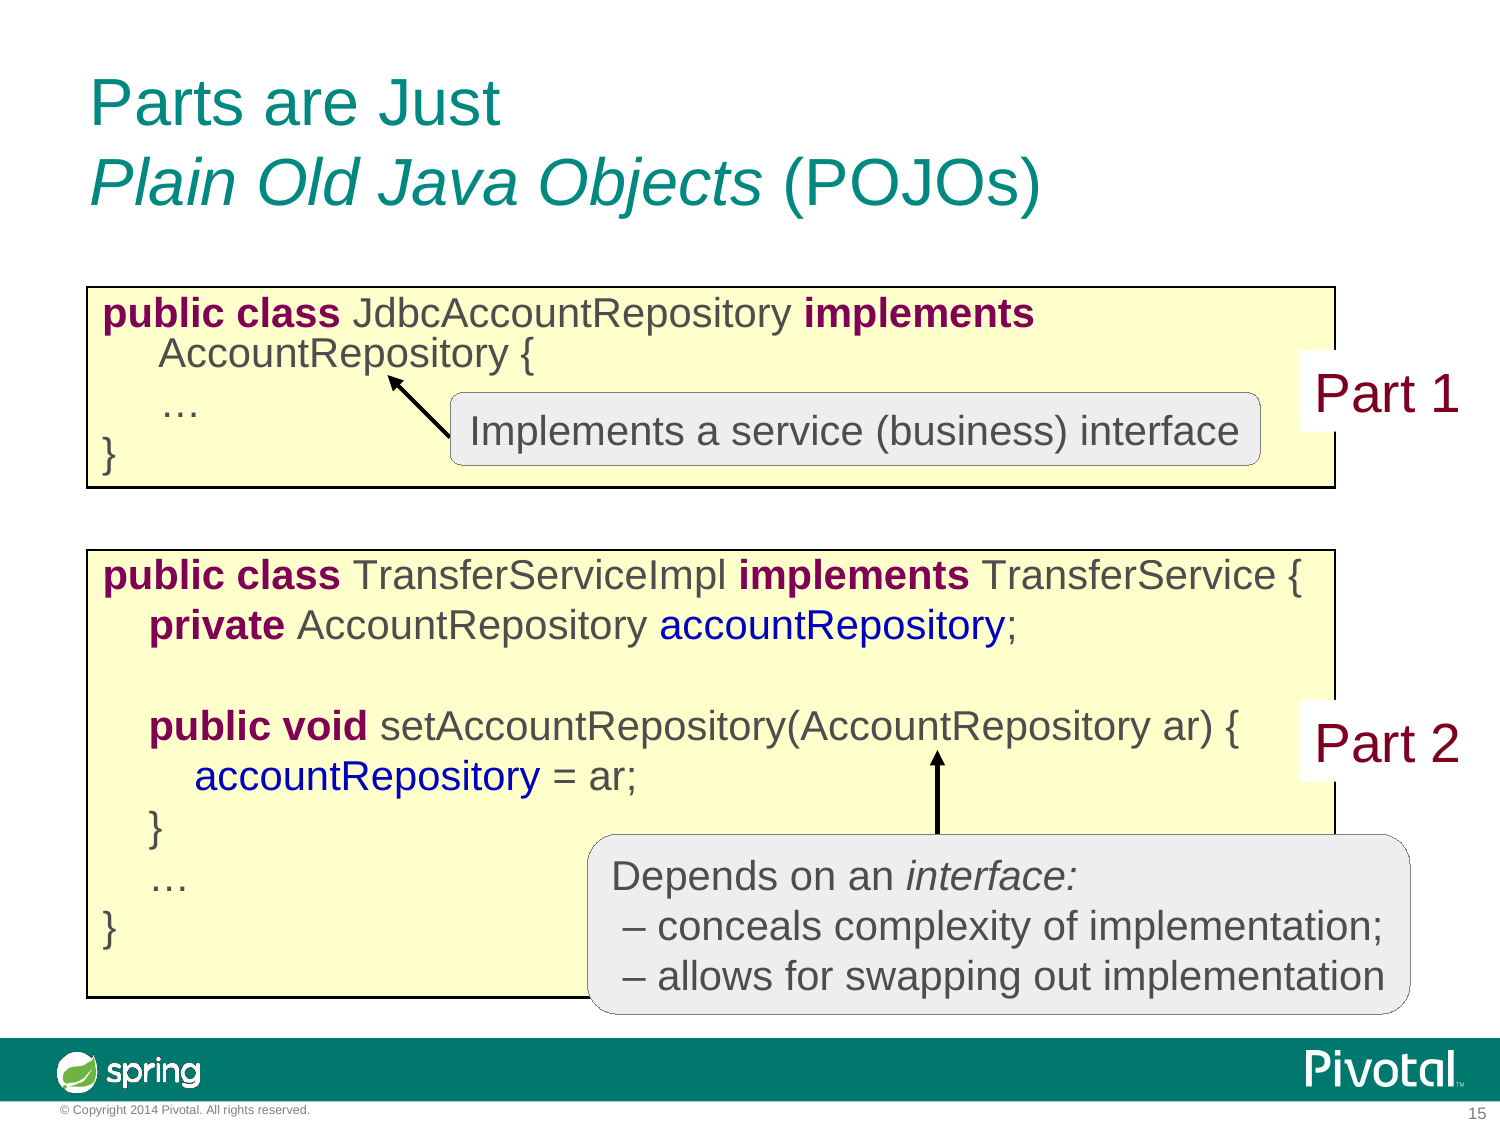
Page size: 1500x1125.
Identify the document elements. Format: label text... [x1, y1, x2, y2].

text_box Implements a service (business) interface [450, 392, 1261, 466]
list public class TransferServiceImpl implements TransferService { private AccountRepository accountRepository; public void setAccountRepository(AccountRepository ar) { accountRepository = ar; } … } [87, 549, 1336, 998]
text_box Part 1 [1299, 349, 1477, 432]
picture [1306, 1050, 1464, 1087]
text_box public class JdbcAccountRepository implements AccountRepository { … } [87, 287, 1335, 488]
picture [32, 1041, 210, 1103]
text_box Depends on an interface: – conceals complexity of implementation; – allows for swapping out implementation [587, 834, 1411, 1015]
title Parts are Just Plain Old Java Objects (POJOs) [75, 51, 1426, 227]
text_box Part 2 [1299, 699, 1477, 782]
